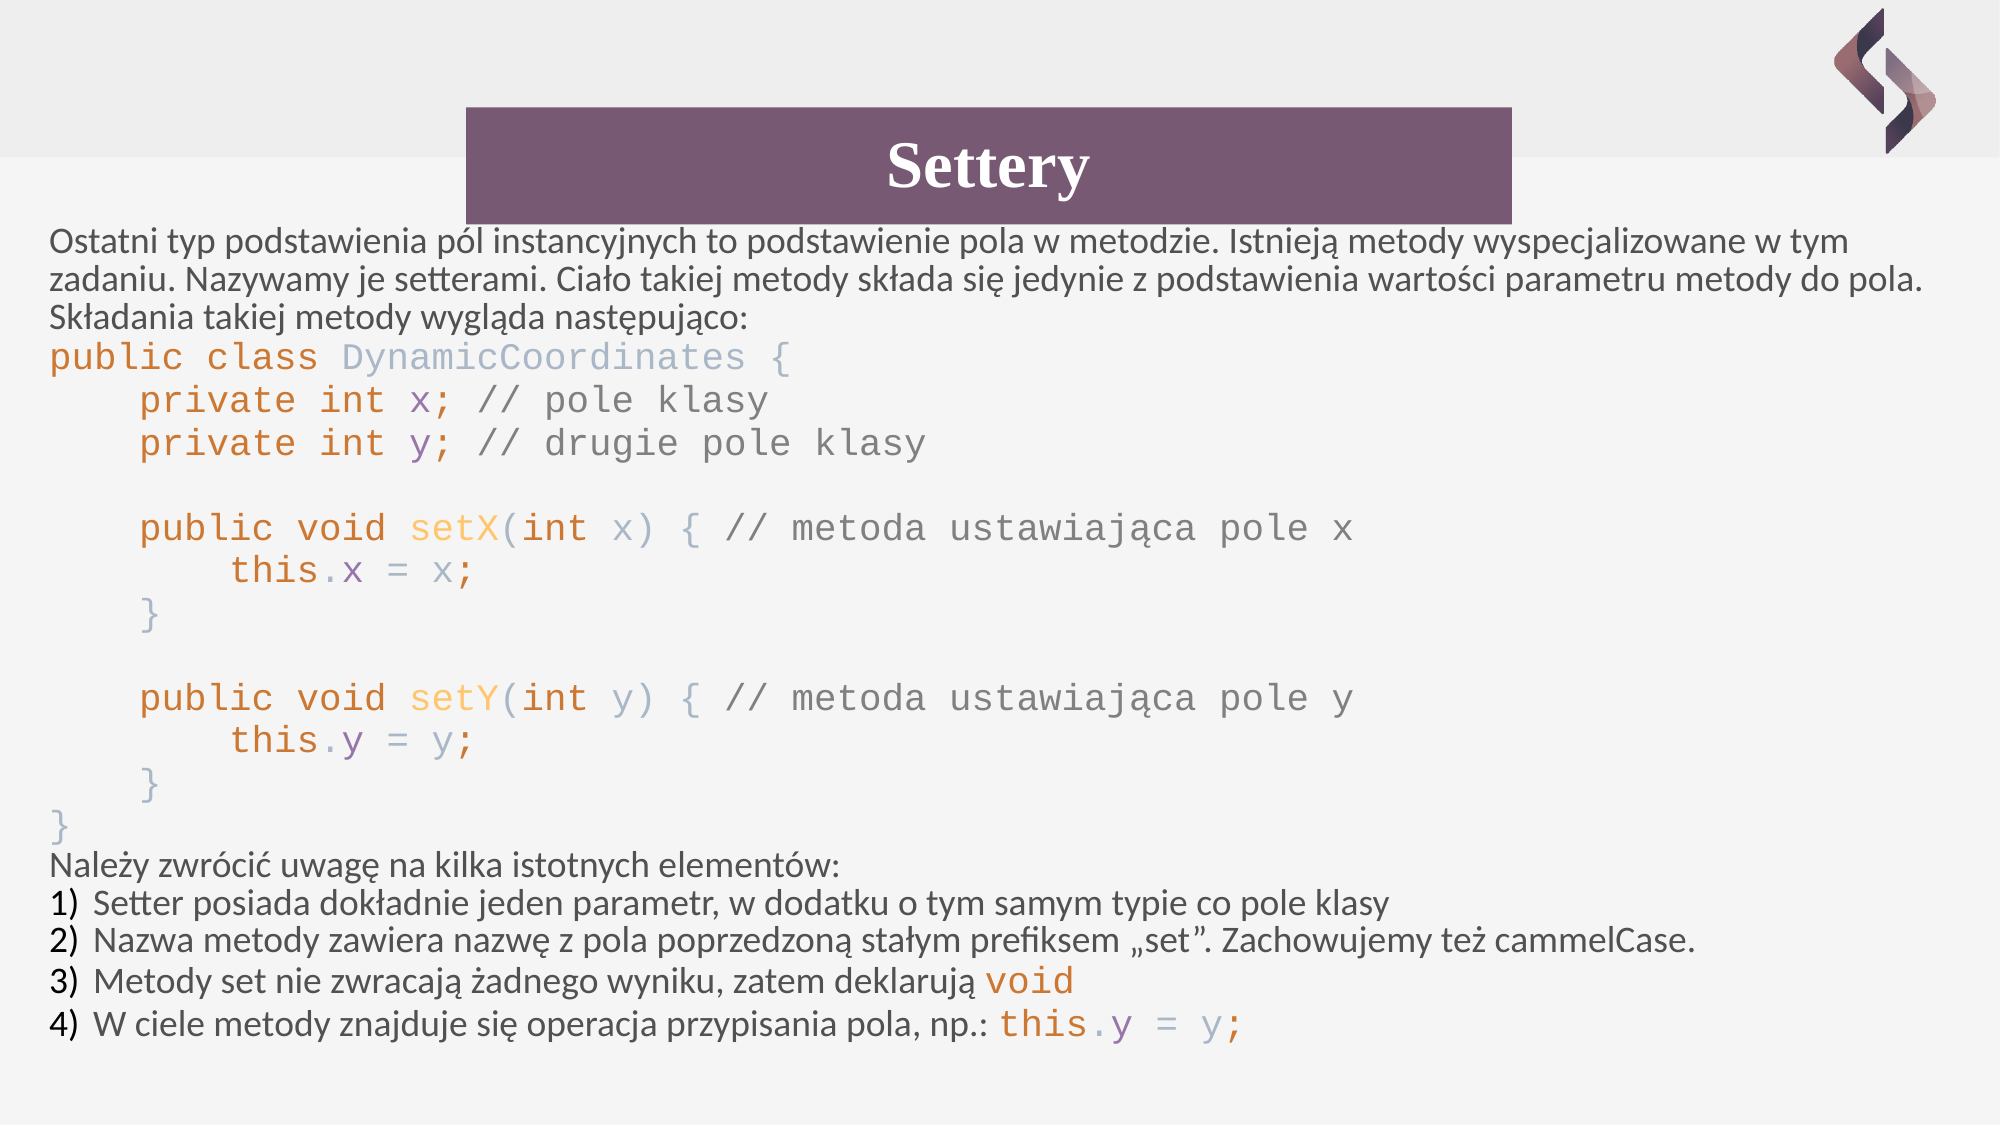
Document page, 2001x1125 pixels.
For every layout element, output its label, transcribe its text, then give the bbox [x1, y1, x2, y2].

text_box Settery [466, 107, 1512, 218]
picture [1787, 0, 2001, 166]
text_box Ostatni typ podstawienia pól instancyjnych to podstawienie pola w metodzie. Istnieją metody wyspecjalizowane w tym zadaniu. Nazywamy je setterami. Ciało takiej metody składa się jedynie z podstawienia wartości parametru metody do pola. Składania takiej metody wygląda następująco: public class DynamicCoordinates { private int x; // pole klasy private int y; // drugie pole klasy public void setX(int x) { // metoda ustawiająca pole x this.x = x; } public void setY(int y) { // metoda ustawiająca pole y this.y = y; } } Należy zwrócić uwagę na kilka istotnych elementów: Setter posiada dokładnie jeden parametr, w dodatku o tym samym typie co pole klasy Nazwa metody zawiera nazwę z pola poprzedzoną stałym prefiksem „set”. Zachowujemy też cammelCase. Metody set nie zwracają żadnego wyniku, zatem deklarują void W ciele metody znajduje się operacja przypisania pola, np.: this.y = y; [34, 218, 1985, 1087]
